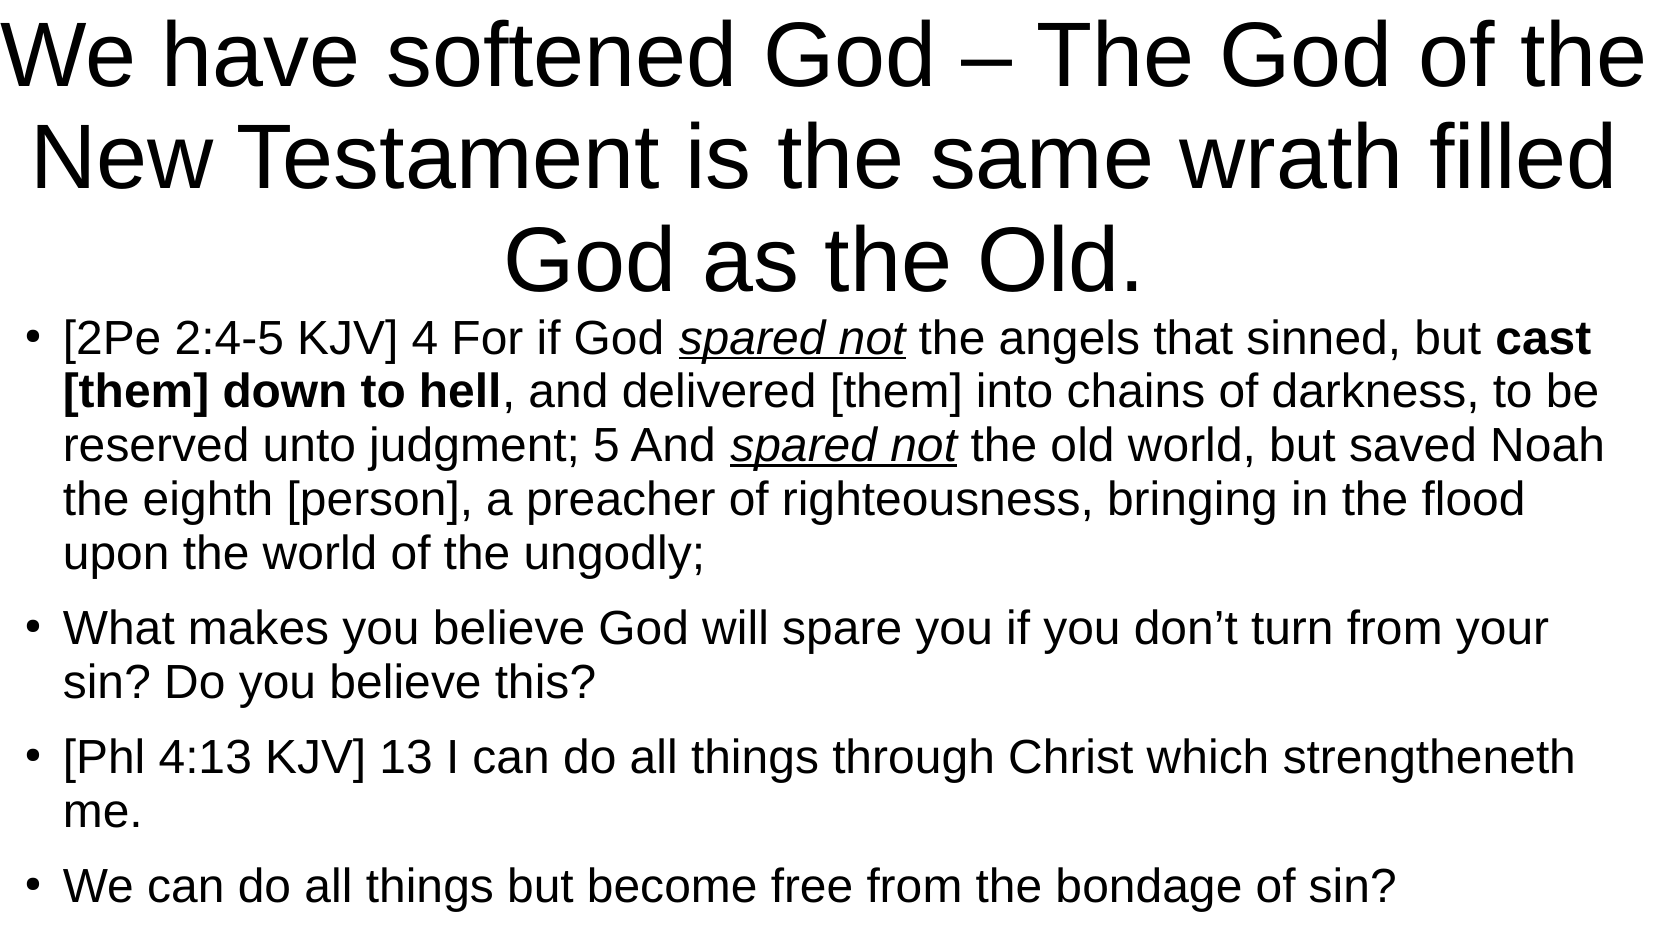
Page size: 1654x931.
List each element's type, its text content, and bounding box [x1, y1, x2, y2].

title We have softened God – The God of the New Testament is the same wrath filled God as the Old. [0, 2, 1651, 311]
list [2Pe 2:4-5 KJV] 4 For if God spared not the angels that sinned, but cast [them] down to hell, and delivered [them] into chains of darkness, to be reserved unto judgment; 5 And spared not the old world, but saved Noah the eighth [person], a preacher of righteousness, bringing in the flood upon the world of the ungodly; What makes you believe God will spare you if you don’t turn from your sin? Do you believe this? [Phl 4:13 KJV] 13 I can do all things through Christ which strengtheneth me. We can do all things but become free from the bondage of sin? [11, 310, 1636, 916]
